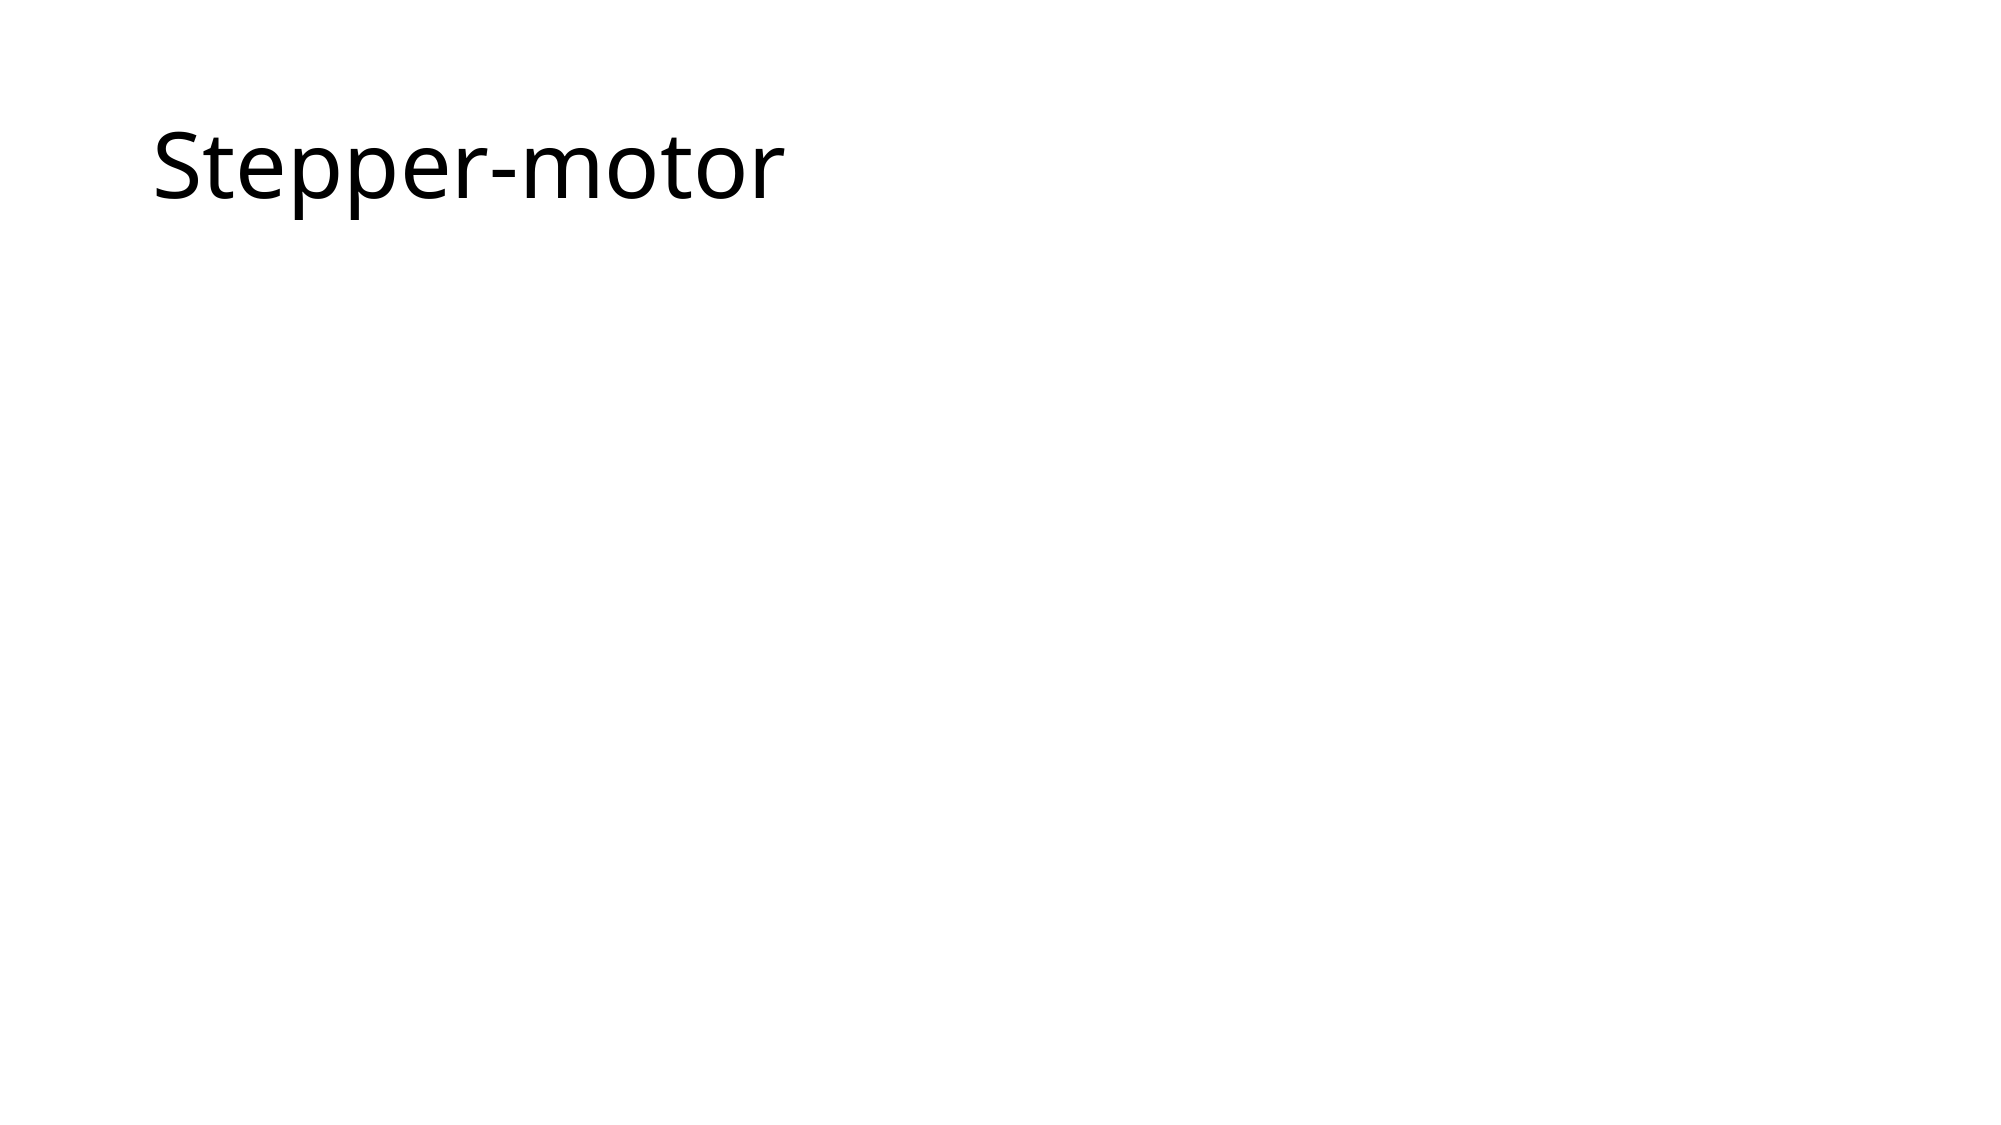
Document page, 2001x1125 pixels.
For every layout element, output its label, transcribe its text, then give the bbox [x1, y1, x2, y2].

title Stepper-motor [137, 59, 1863, 278]
